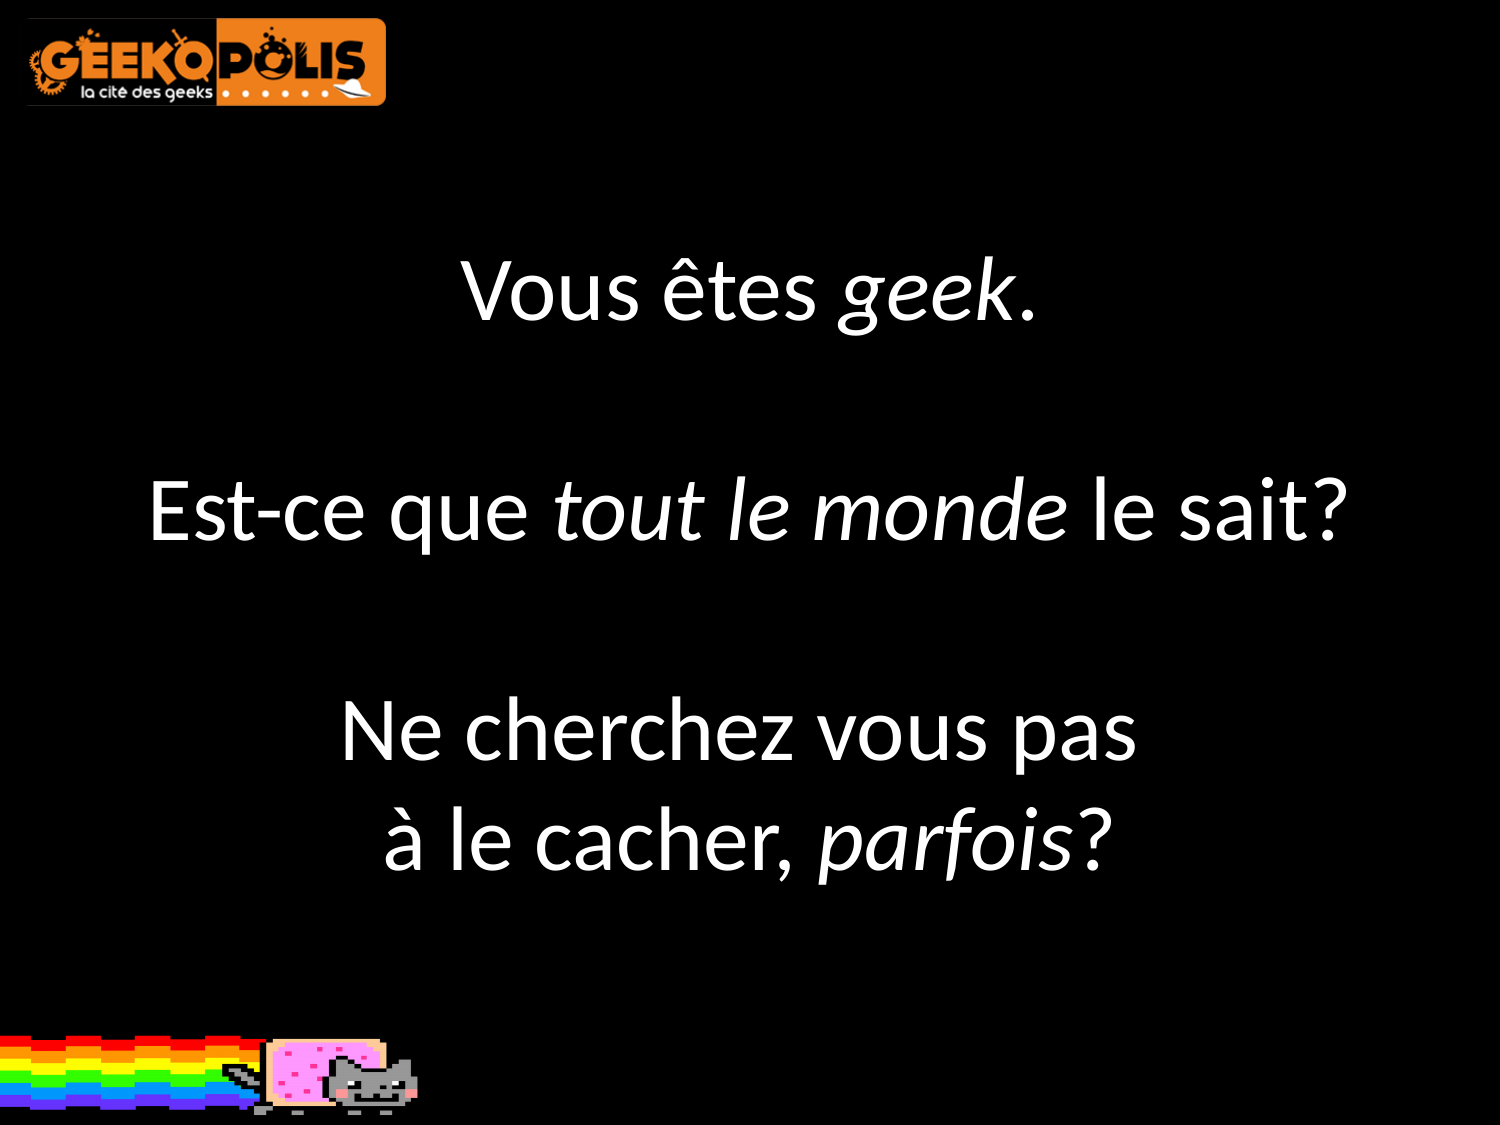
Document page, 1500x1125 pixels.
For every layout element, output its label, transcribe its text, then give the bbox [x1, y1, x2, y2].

picture [0, 1027, 426, 1121]
picture [17, 11, 390, 113]
text_box Vous êtes geek. Est-ce que tout le monde le sait? Ne cherchez vous pas à le cacher, parfois? [0, 221, 1500, 897]
